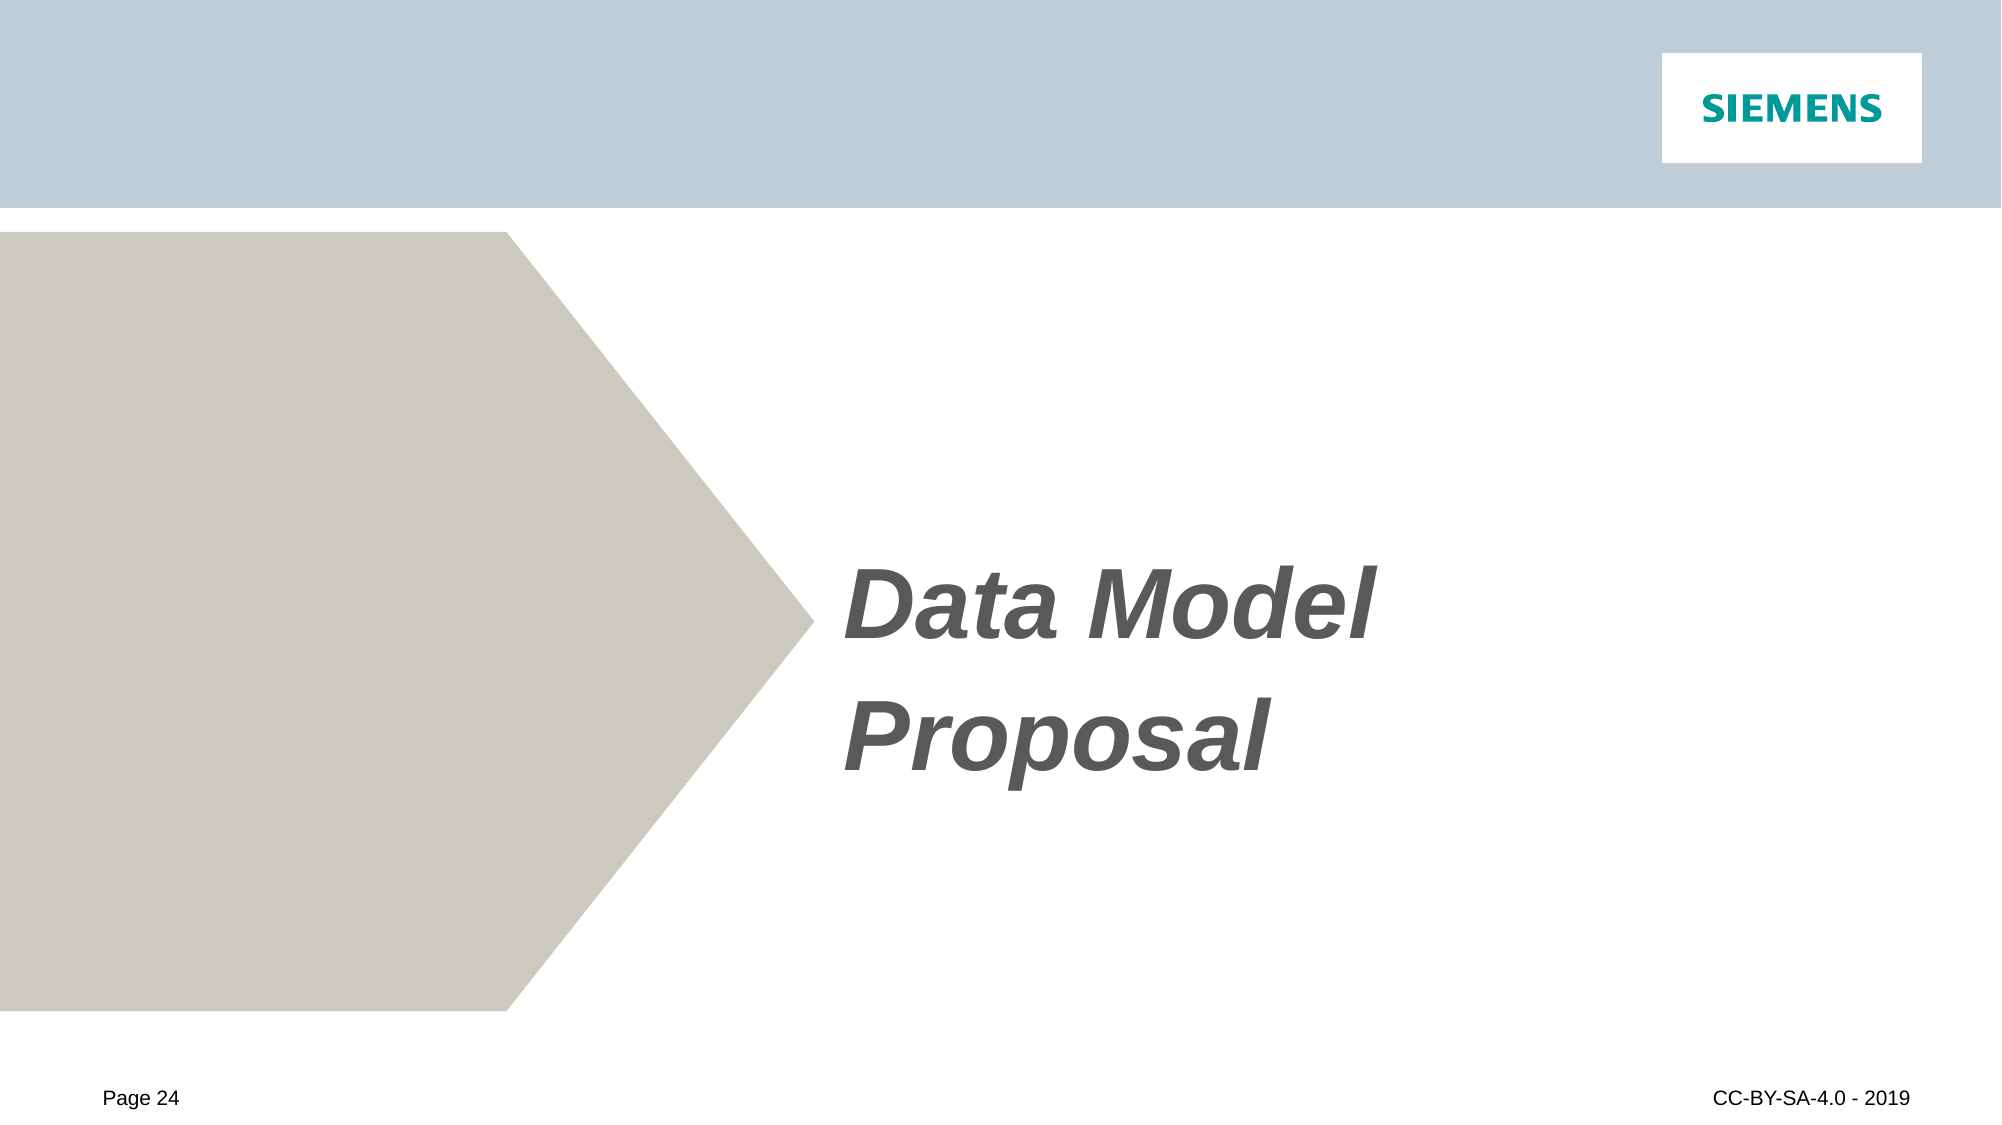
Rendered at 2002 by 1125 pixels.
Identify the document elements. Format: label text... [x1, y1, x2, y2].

text_box [0, 231, 815, 1012]
text_box Data Model Proposal [843, 526, 2001, 983]
